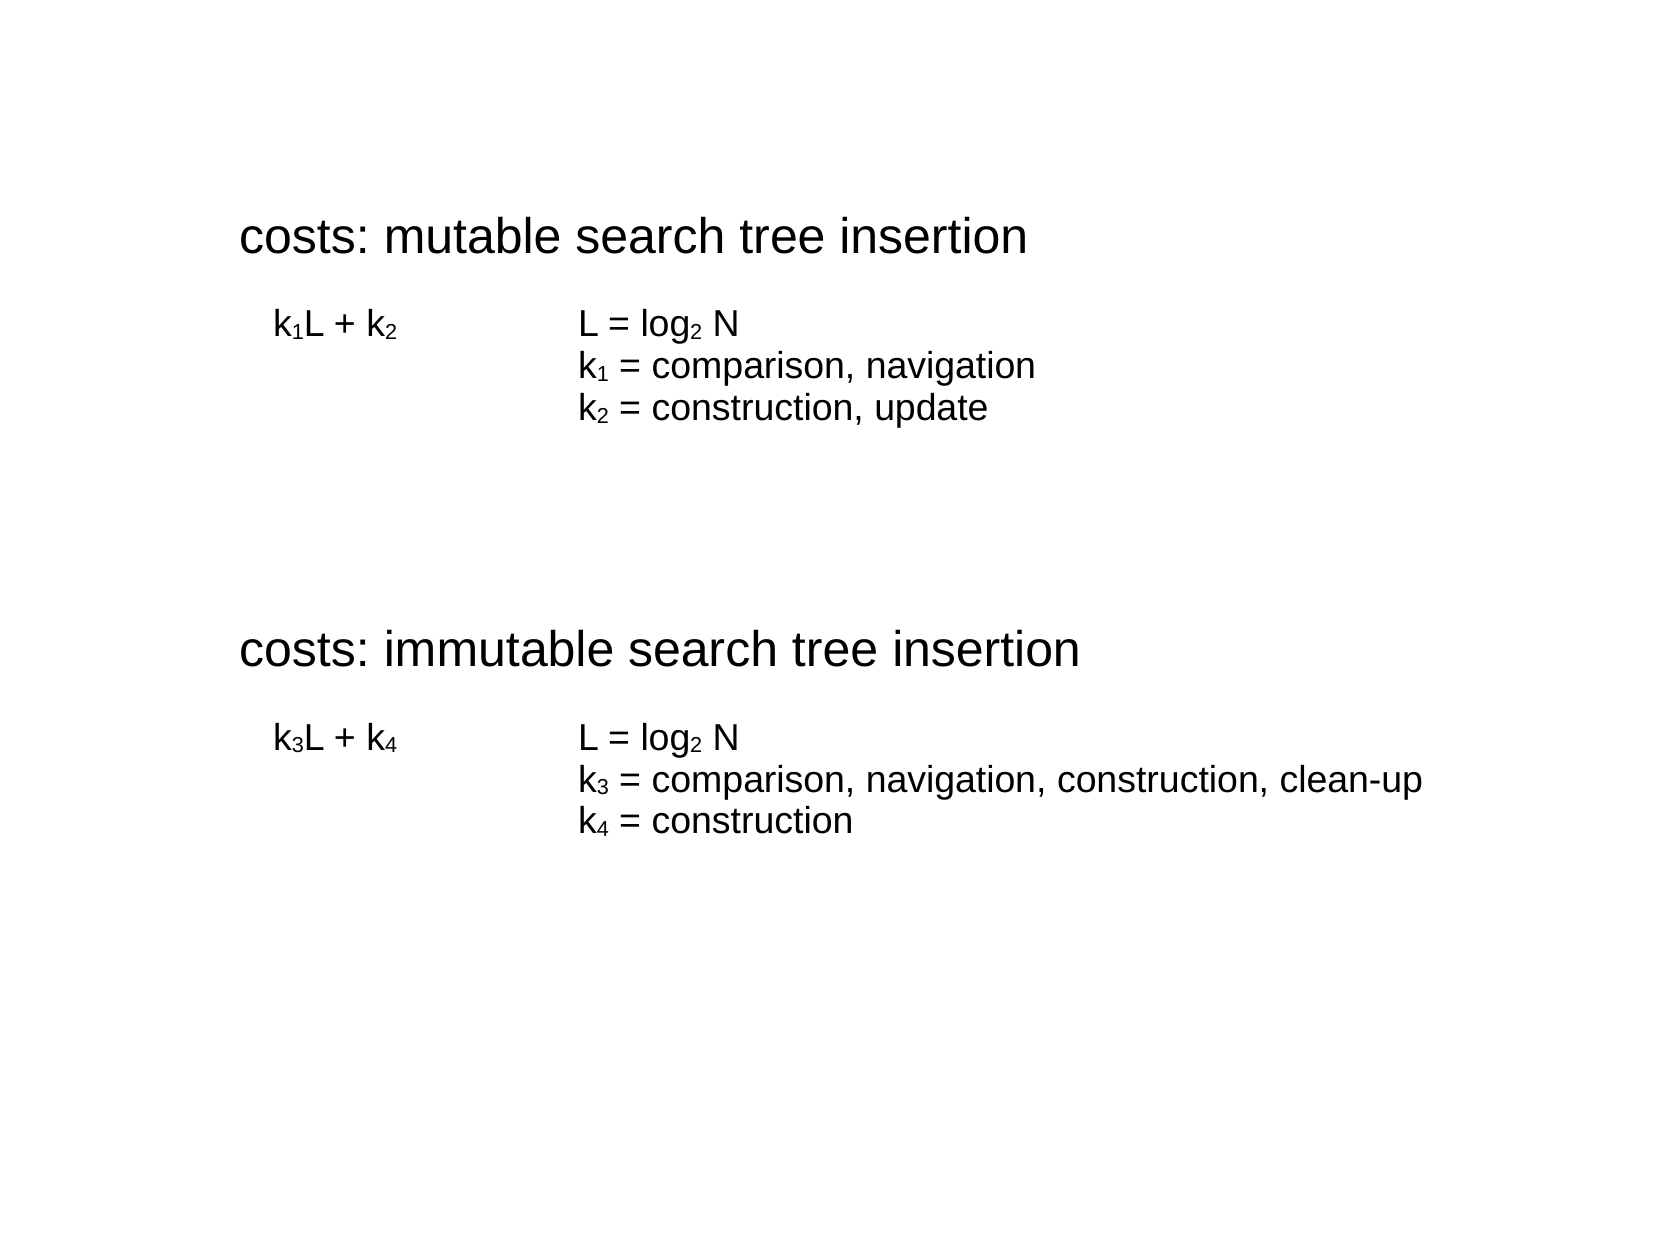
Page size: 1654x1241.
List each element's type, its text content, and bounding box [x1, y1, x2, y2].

text_box costs: immutable search tree insertion [224, 614, 1098, 685]
text_box costs: mutable search tree insertion [224, 200, 1045, 272]
text_box L = log2 N k1 = comparison, navigation k2 = construction, update [563, 295, 1052, 474]
text_box L = log2 N k3 = comparison, navigation, construction, clean-up k4 = construction [563, 708, 1439, 887]
text_box k3L + k4 [258, 708, 412, 778]
text_box k1L + k2 [258, 295, 412, 365]
